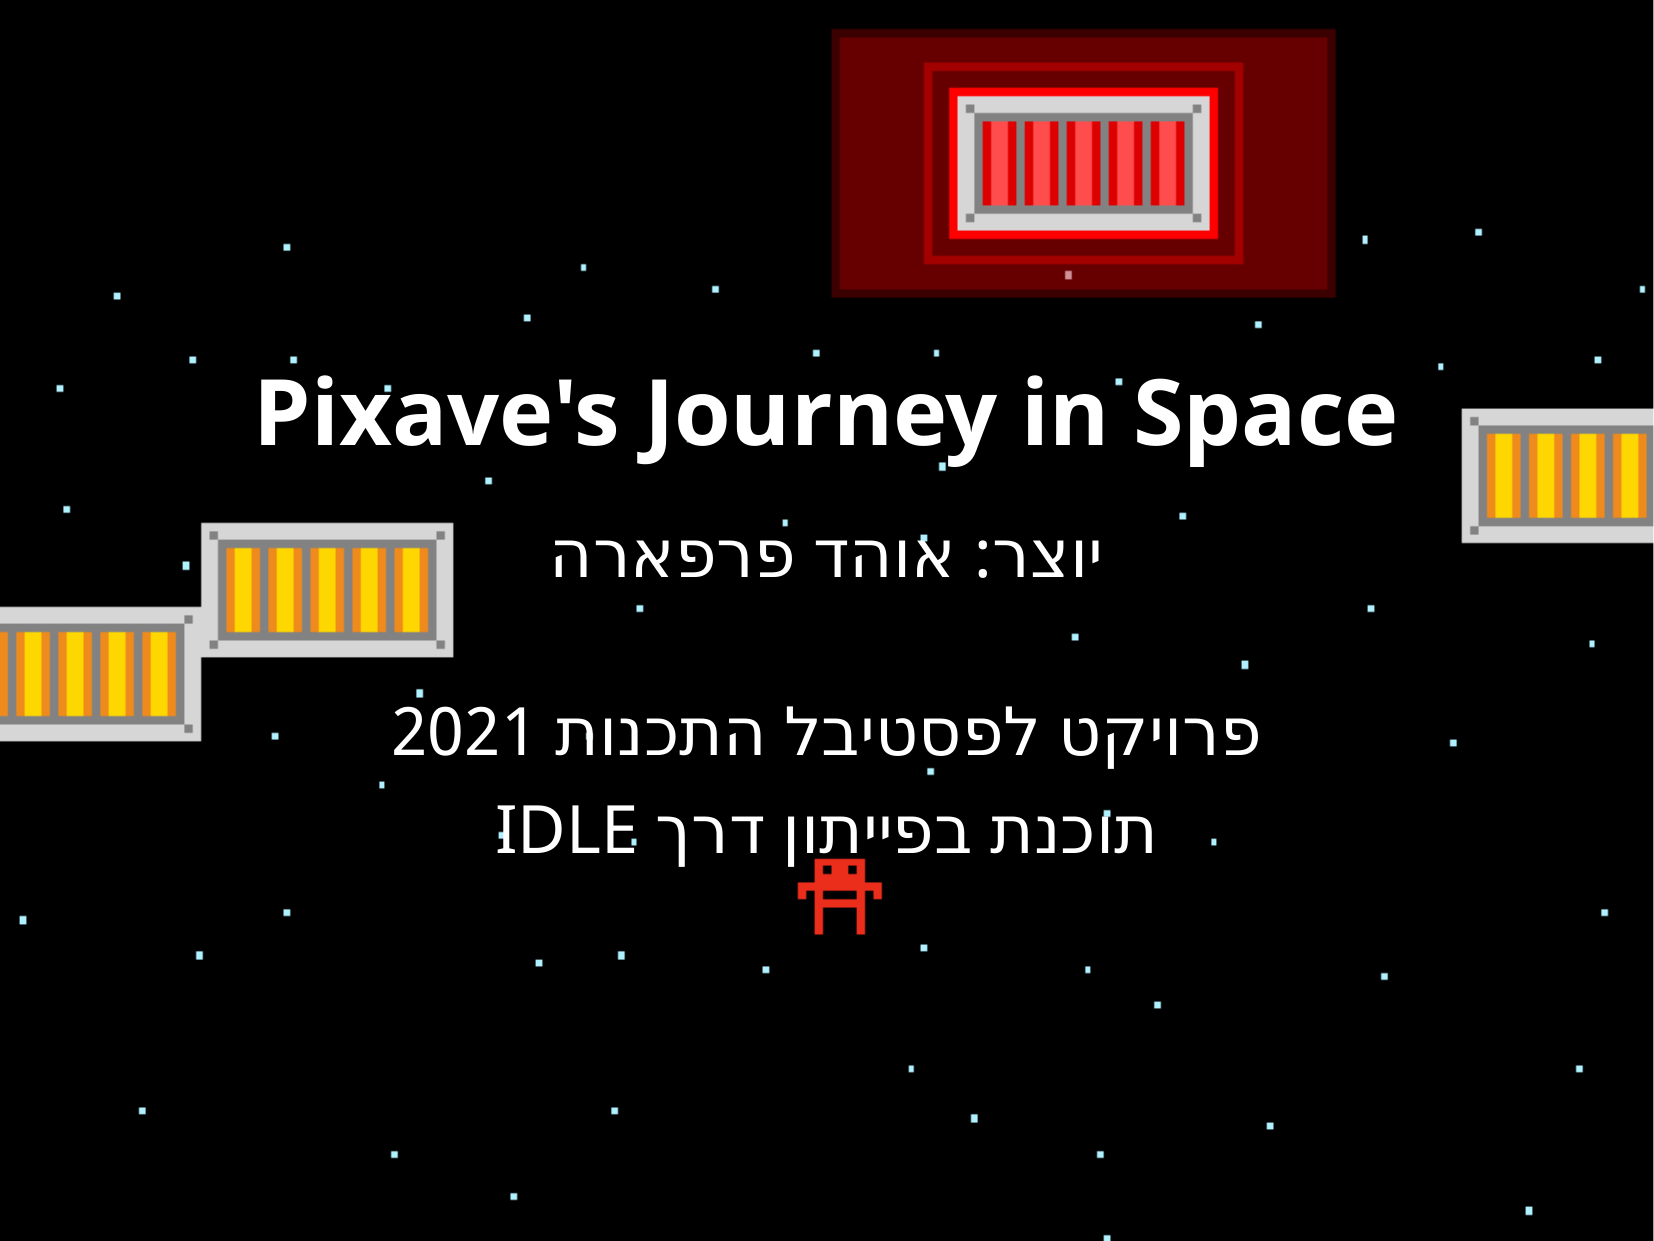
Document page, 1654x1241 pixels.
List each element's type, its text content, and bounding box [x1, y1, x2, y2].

title Pixave's Journey in Space [82, 0, 1571, 290]
picture [0, 0, 1654, 1241]
subtitle יוצר: אוהד פרפארה פרויקט לפסטיבל התכנות 2021 תוכנת בפייתון דרך IDLE [82, 290, 1571, 1109]
